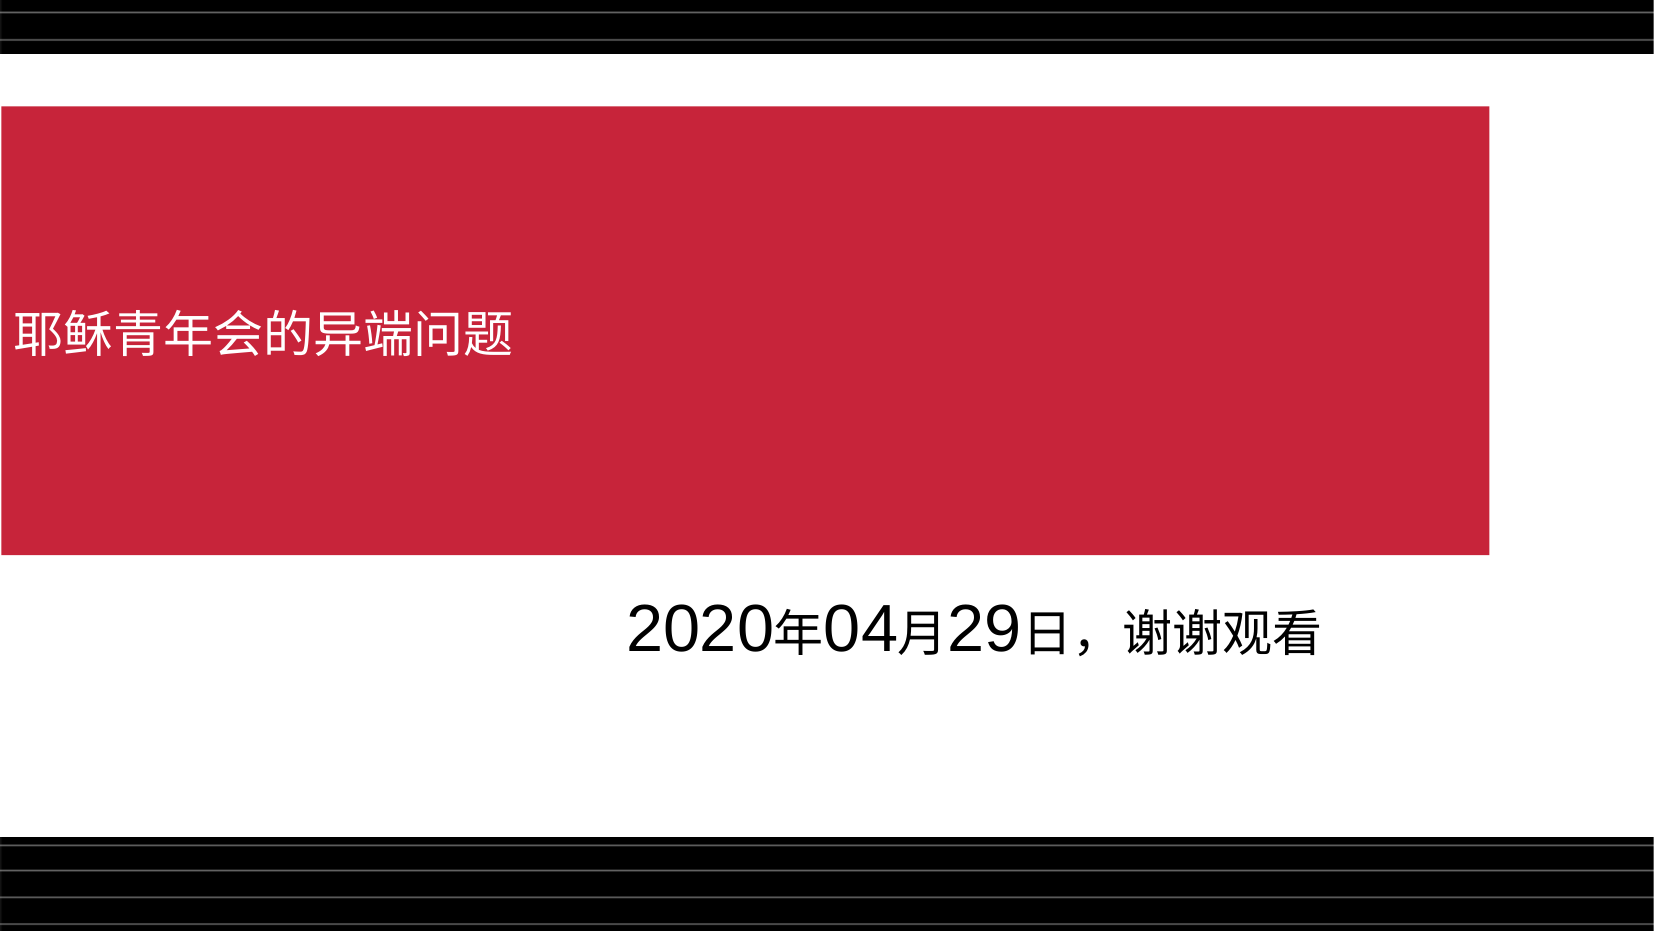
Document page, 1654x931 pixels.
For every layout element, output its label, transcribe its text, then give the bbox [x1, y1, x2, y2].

title 耶稣青年会的异端问题 [1, 106, 1490, 556]
picture [0, 837, 1654, 931]
subtitle 2020年04月29日，谢谢观看 [625, 590, 1489, 804]
picture [0, 0, 1654, 54]
